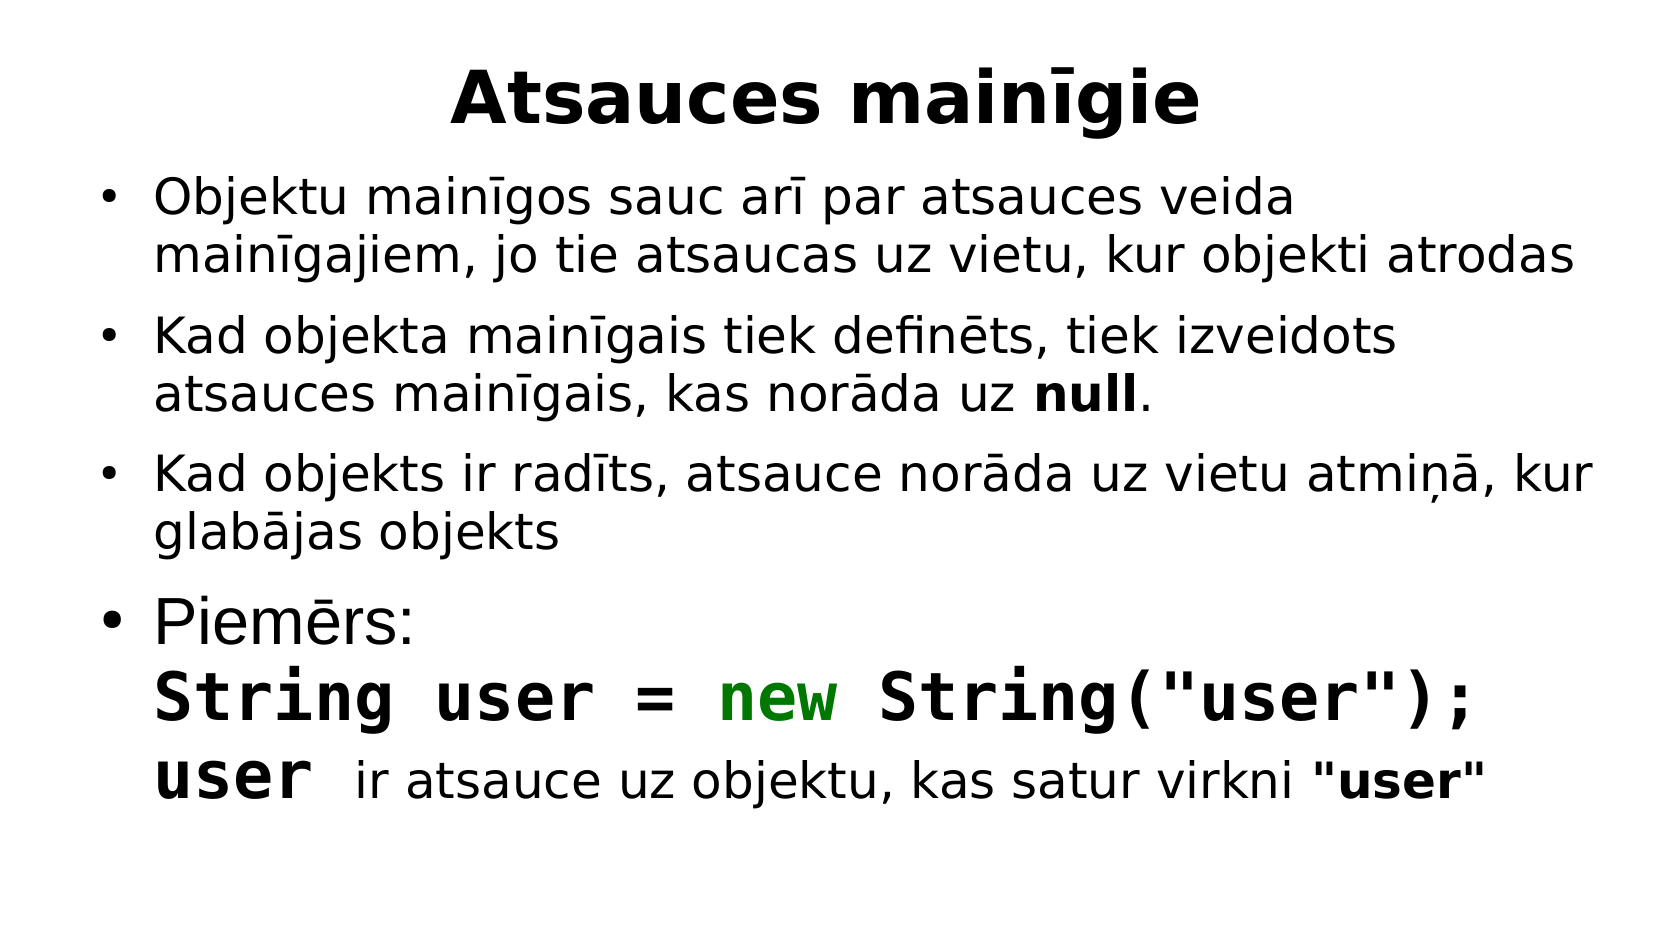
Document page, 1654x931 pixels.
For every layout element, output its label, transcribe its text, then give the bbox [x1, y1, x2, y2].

list Objektu mainīgos sauc arī par atsauces veida mainīgajiem, jo ​​tie atsaucas uz vietu, kur objekti atrodas Kad objekta mainīgais tiek definēts, tiek izveidots atsauces mainīgais, kas norāda uz null. Kad objekts ir radīts, atsauce norāda uz vietu atmiņā, kur glabājas objekts Piemērs: String user = new String("user"); user ir atsauce uz objektu, kas satur virkni "user" [82, 168, 1607, 913]
title Atsauces mainīgie [82, 37, 1571, 160]
